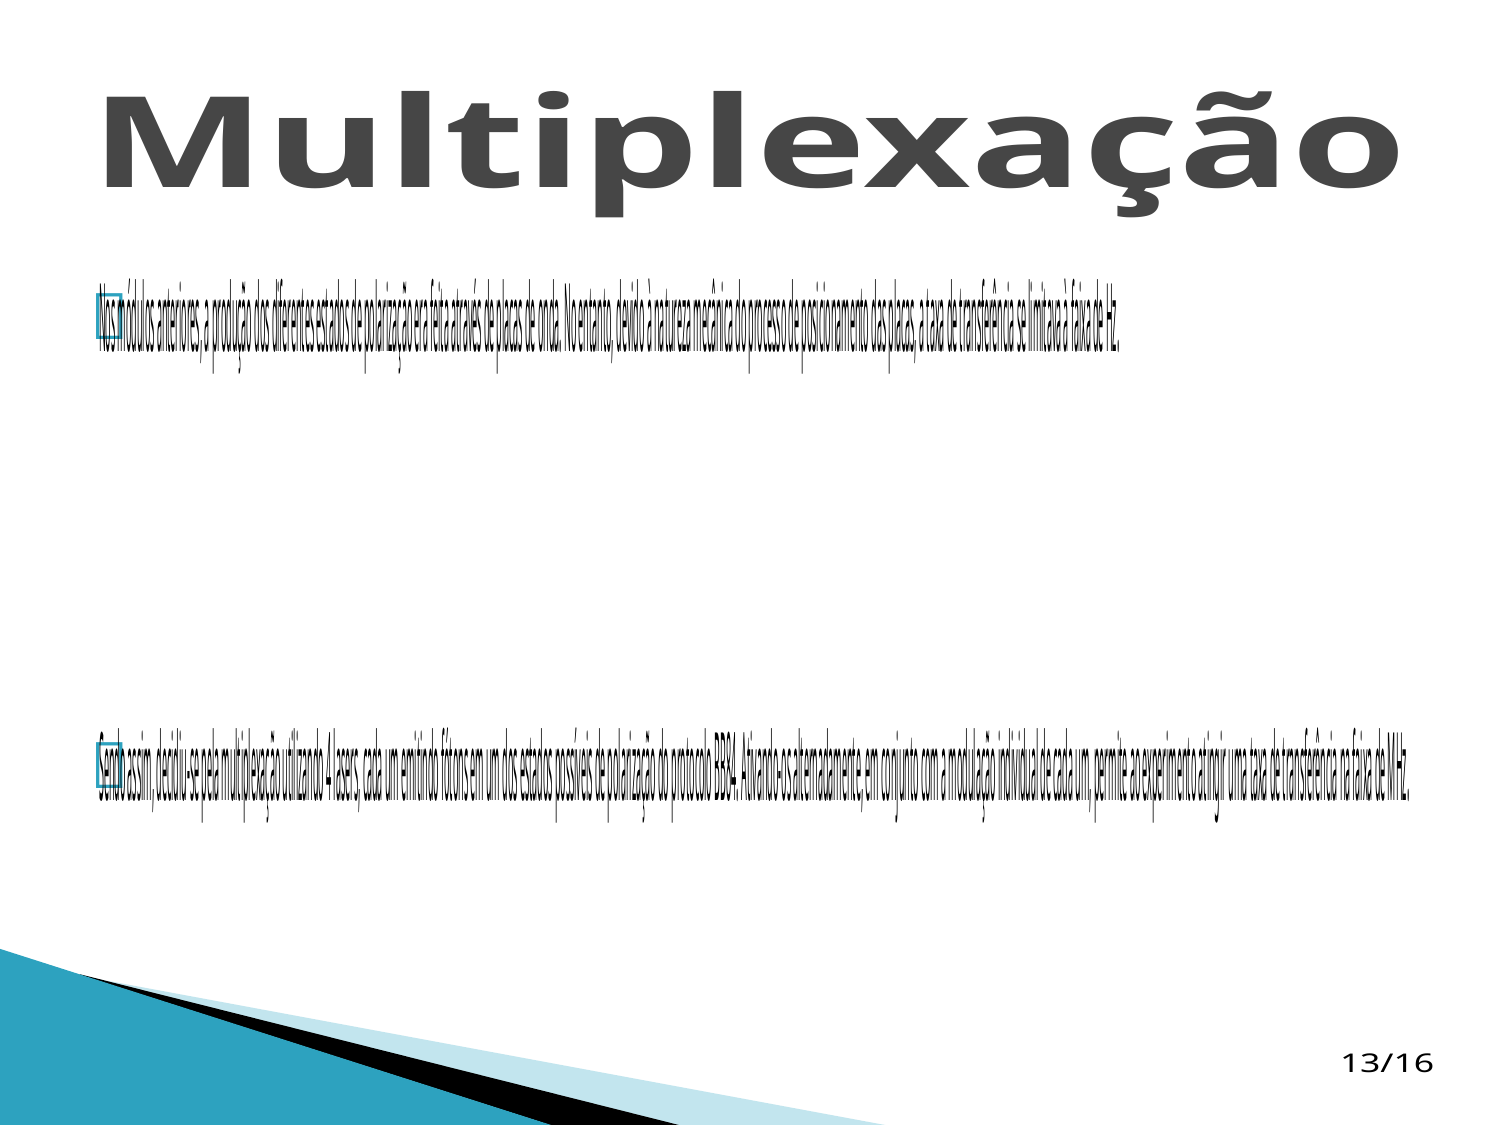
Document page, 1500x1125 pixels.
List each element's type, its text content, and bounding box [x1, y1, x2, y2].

list Nos módulos anteriores, a produção dos diferentes estados de polarização era feita através de placas de onda. No entanto, devido à natureza mecânica do processo de posicionamento das placas, a taxa de transferência se limitava à faixa de Hz. Sendo assim, decidiu-se pela multiplexação utilizando 4 lasers, cada um emitindo fótons em um dos estados possíveis de polarização do protocolo BB84. Ativando-os alternadamente, em conjunto com a modulação individual de cada um, permite ao experimento atingir uma taxa de transferência na faixa de MHz. [75, 243, 1426, 986]
title Multiplexação [75, 45, 1426, 233]
text_box 13/16 [1325, 1037, 1451, 1089]
